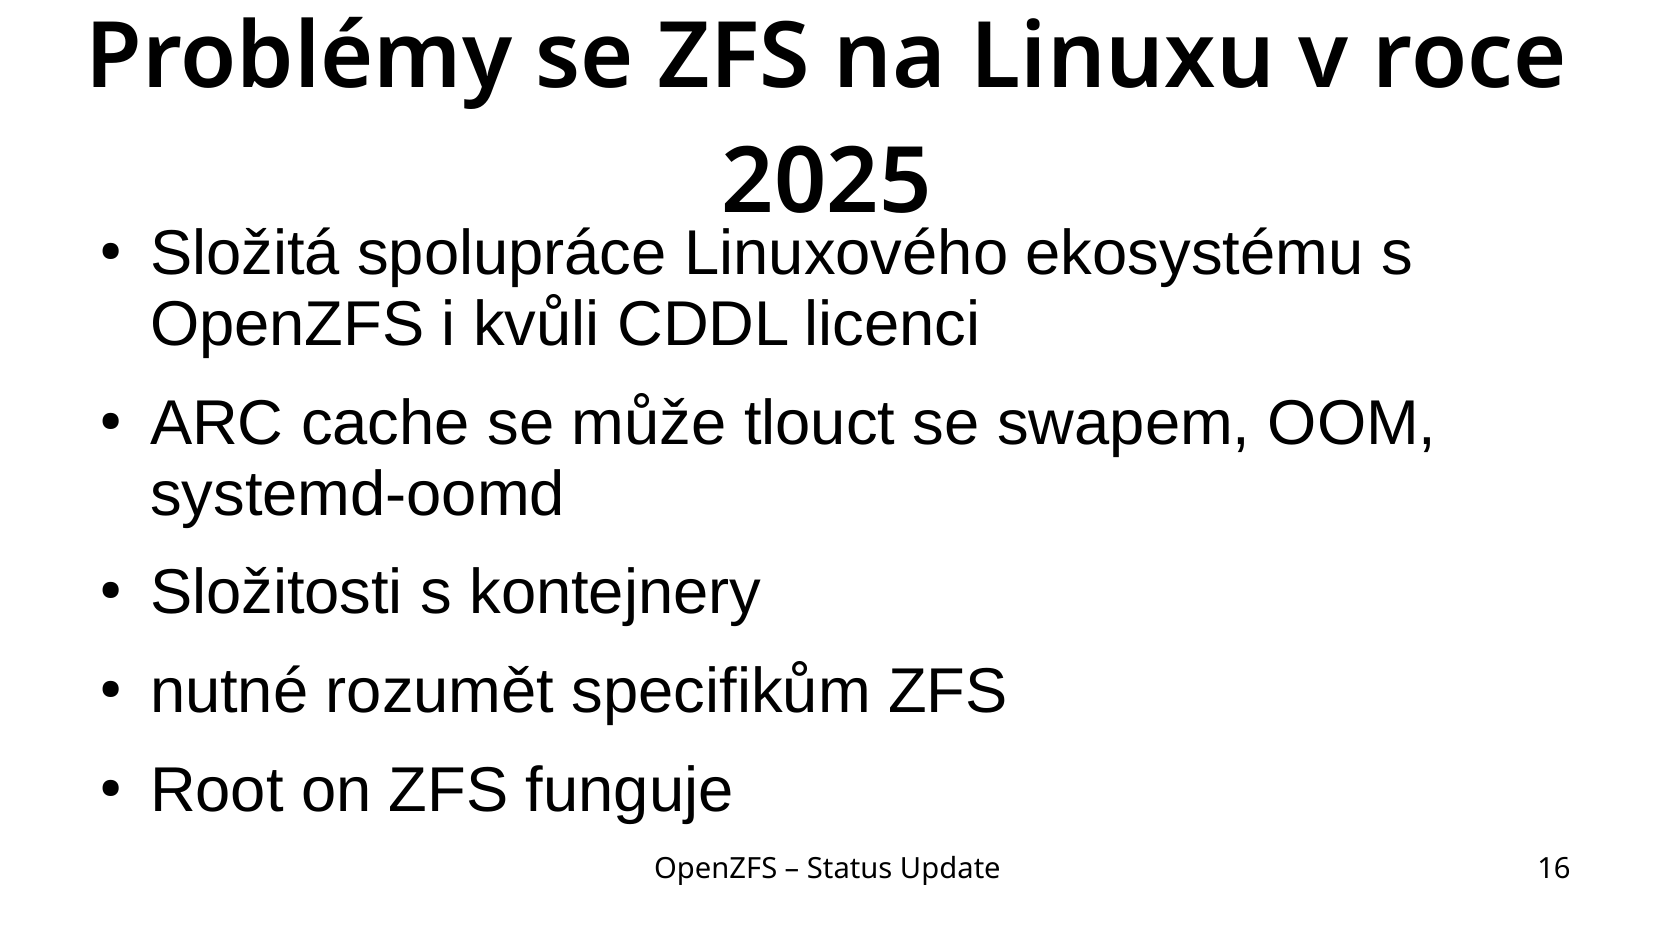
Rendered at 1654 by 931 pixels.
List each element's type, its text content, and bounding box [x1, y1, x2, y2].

list Složitá spolupráce Linuxového ekosystému s OpenZFS i kvůli CDDL licenci ARC cache se může tlouct se swapem, OOM, systemd-oomd Složitosti s kontejnery nutné rozumět specifikům ZFS Root on ZFS funguje [82, 217, 1571, 826]
title Problémy se ZFS na Linuxu v roce 2025 [61, 37, 1592, 193]
